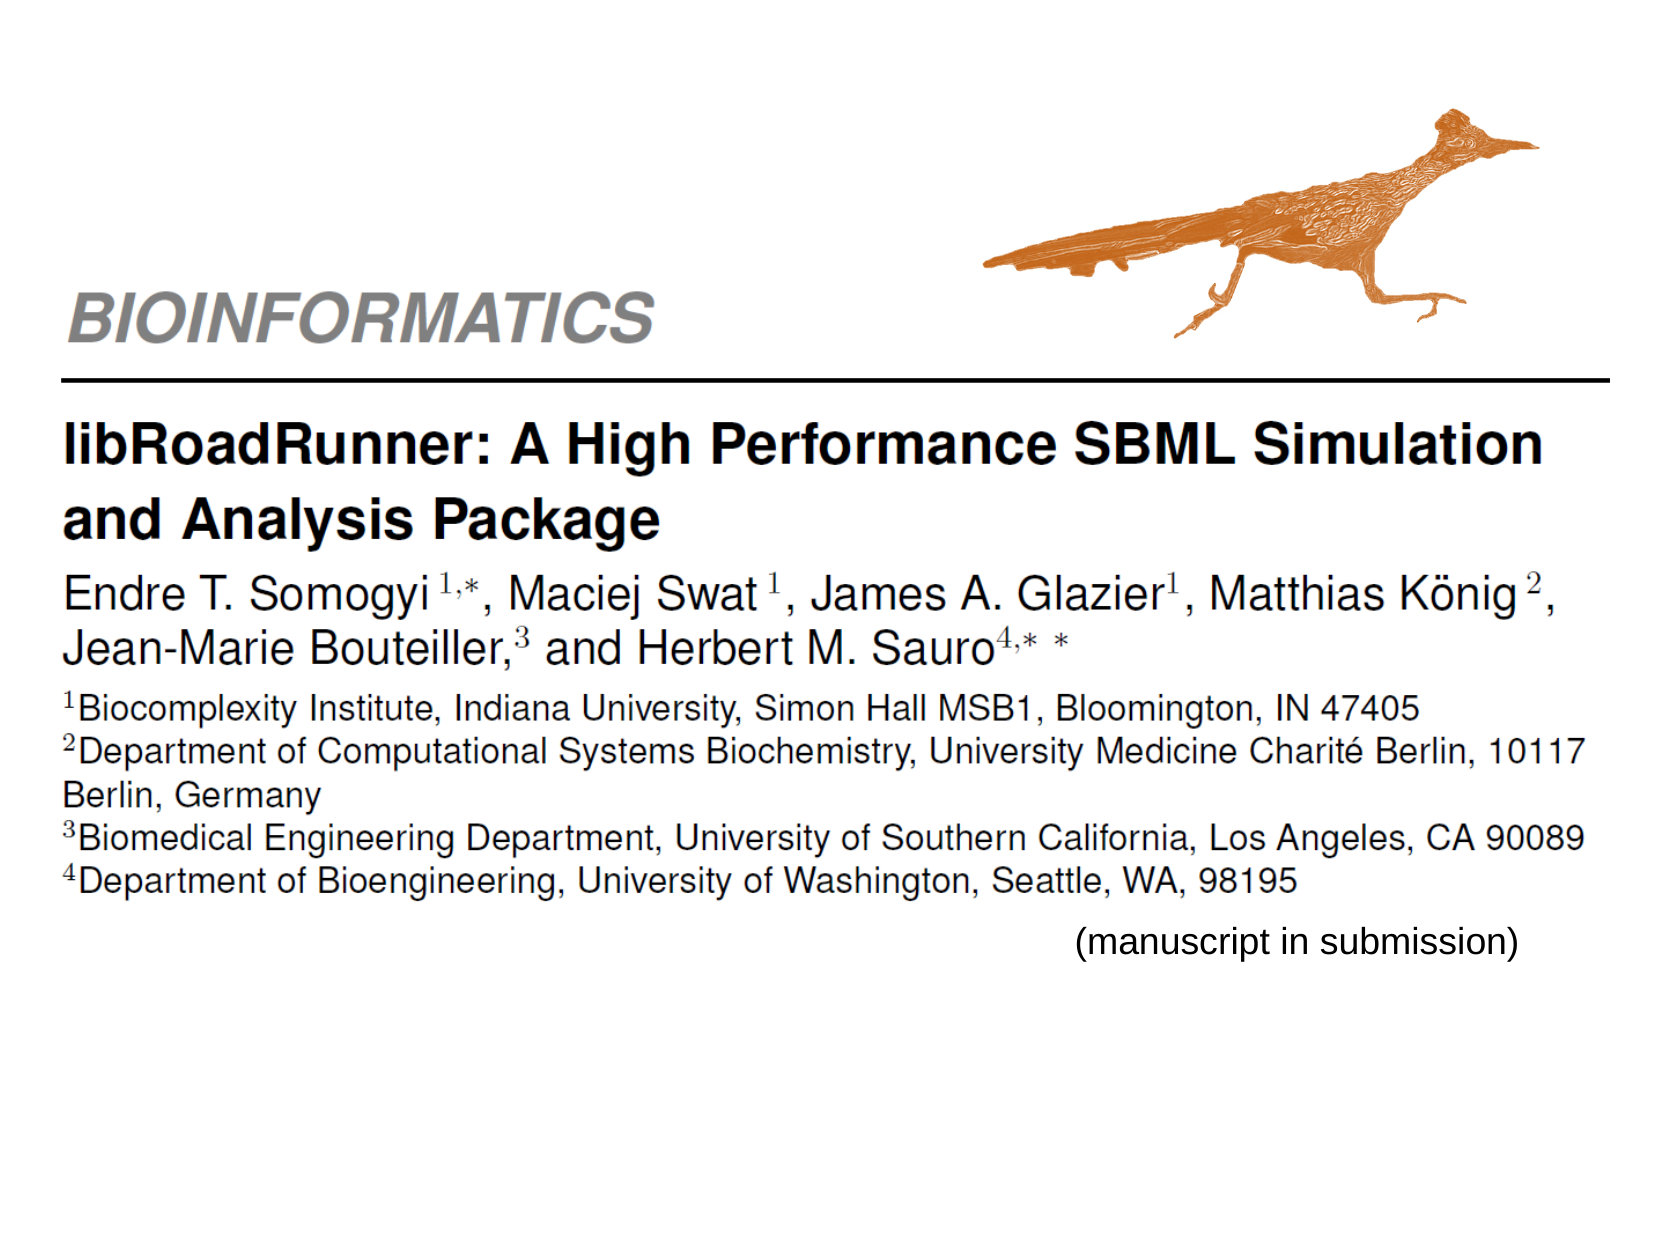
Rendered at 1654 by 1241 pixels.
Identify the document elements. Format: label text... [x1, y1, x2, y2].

text_box (manuscript in submission) [1059, 912, 1535, 970]
picture [45, 107, 1610, 916]
